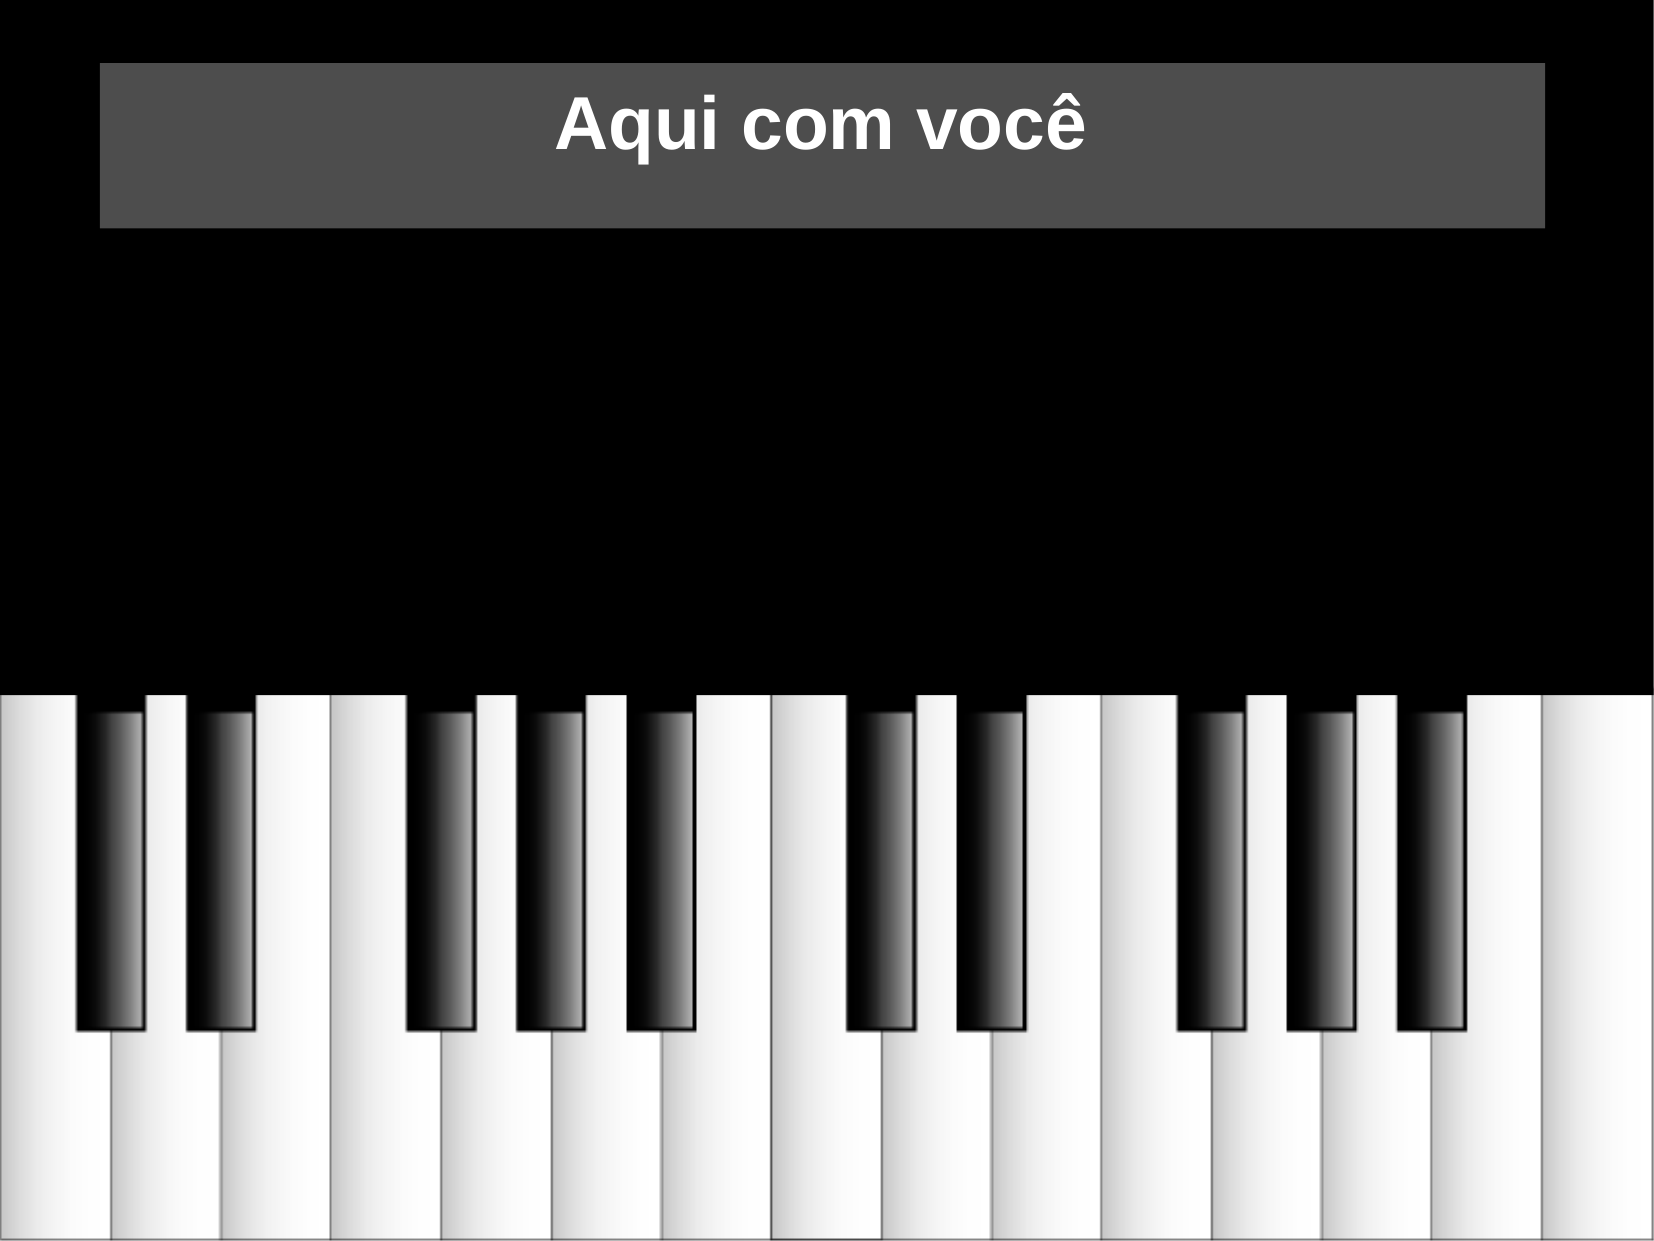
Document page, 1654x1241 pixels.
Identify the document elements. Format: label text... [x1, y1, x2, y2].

picture [0, 696, 1654, 1241]
title Aqui com você [76, 0, 1565, 332]
